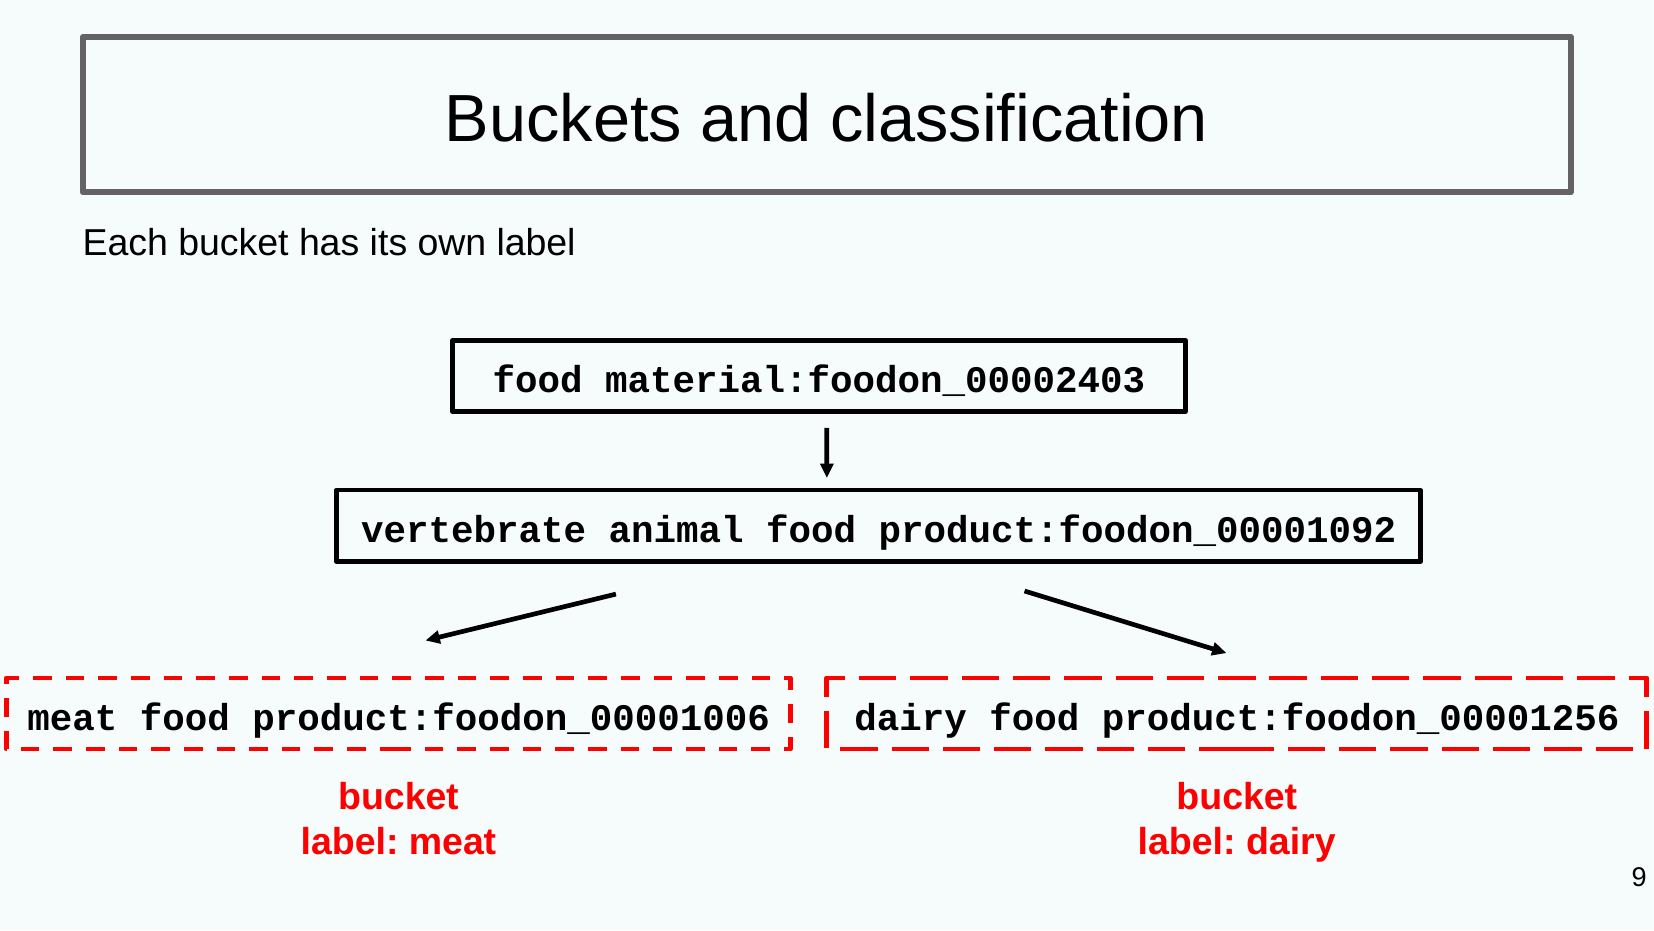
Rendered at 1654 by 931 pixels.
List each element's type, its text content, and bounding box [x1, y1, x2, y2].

text_box vertebrate animal food product:foodon_00001092 [336, 490, 1421, 562]
text_box bucket label: dairy [870, 756, 1604, 829]
text_box food material:foodon_00002403 [452, 340, 1186, 412]
text_box dairy food product:foodon_00001256 [826, 677, 1647, 750]
text_box Buckets and classification [82, 37, 1571, 193]
text_box Each bucket has its own label [82, 217, 1584, 757]
text_box bucket label: meat [32, 756, 765, 829]
slide_number <number> [1547, 859, 1647, 931]
text_box meat food product:foodon_00001006 [6, 677, 791, 750]
